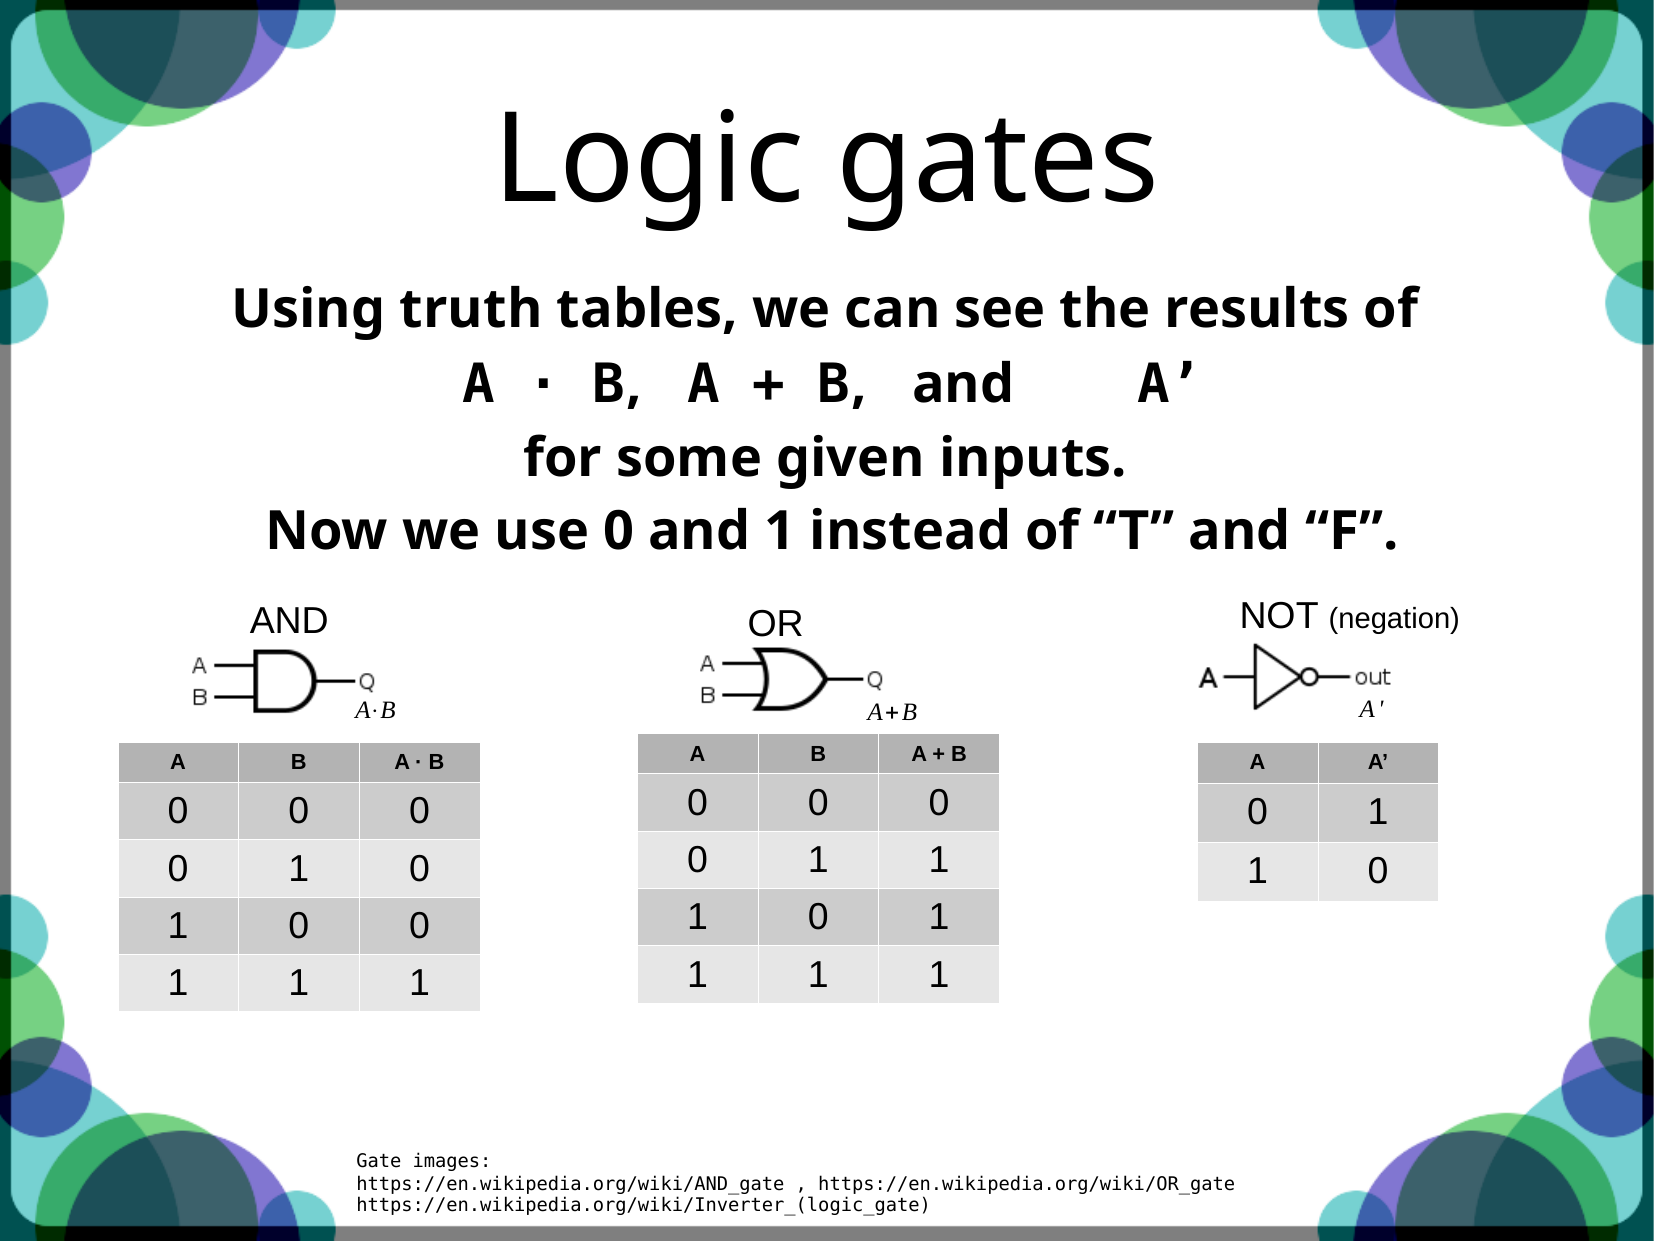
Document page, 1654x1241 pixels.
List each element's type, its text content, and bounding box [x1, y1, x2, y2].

table_header A [119, 743, 238, 782]
chart [1350, 695, 1391, 724]
table_cell 0 [119, 840, 238, 897]
table_header A [1198, 743, 1318, 783]
table_cell 0 [239, 783, 359, 839]
table_cell 0 [879, 774, 999, 831]
table_cell 0 [1198, 784, 1318, 842]
table_header A · B [360, 743, 480, 782]
chart [346, 696, 403, 725]
table_cell 0 [1319, 843, 1438, 901]
table_header A + B [879, 734, 999, 773]
table_cell 0 [360, 783, 480, 839]
table_cell 1 [638, 946, 758, 1003]
table_cell 1 [1319, 784, 1438, 842]
table_cell 1 [879, 832, 999, 888]
table_cell 1 [1198, 843, 1318, 901]
table_cell 0 [638, 774, 758, 831]
table_cell 0 [759, 889, 878, 945]
table_cell 1 [119, 898, 238, 954]
chart [858, 698, 925, 727]
picture [0, 0, 1654, 1241]
table_cell 1 [239, 955, 359, 1011]
text_box Gate images: https://en.wikipedia.org/wiki/AND_gate , https://en.wikipedia.org/wiki/OR_gate https://en.wikipedia.org/wiki/Inverter_(logic_gate) [341, 1143, 1300, 1224]
table_header A [638, 734, 758, 773]
table_cell 0 [759, 774, 878, 831]
table_cell 1 [879, 889, 999, 945]
table_cell 1 [759, 832, 878, 888]
table_cell 1 [879, 946, 999, 1003]
table_header A’ [1319, 743, 1438, 783]
title Logic gates [82, 49, 1571, 257]
table_cell 1 [119, 955, 238, 1011]
text_box NOT (negation) [1224, 587, 1499, 677]
table_cell 0 [360, 840, 480, 897]
table_header B [759, 734, 878, 773]
table_cell 0 [360, 898, 480, 954]
table_cell 1 [239, 840, 359, 897]
table_cell 1 [759, 946, 878, 1003]
text_box AND [235, 591, 404, 649]
text_box OR [732, 594, 902, 652]
table_header B [239, 743, 359, 782]
table_cell 0 [119, 783, 238, 839]
table_cell 1 [360, 955, 480, 1011]
table_cell 0 [239, 898, 359, 954]
table_cell 1 [638, 889, 758, 945]
text_box Using truth tables, we can see the results of A · B, A + B, and A’ for some given inputs. Now we use 0 and 1 instead of “T” and “F”. [135, 270, 1531, 943]
table_cell 0 [638, 832, 758, 888]
